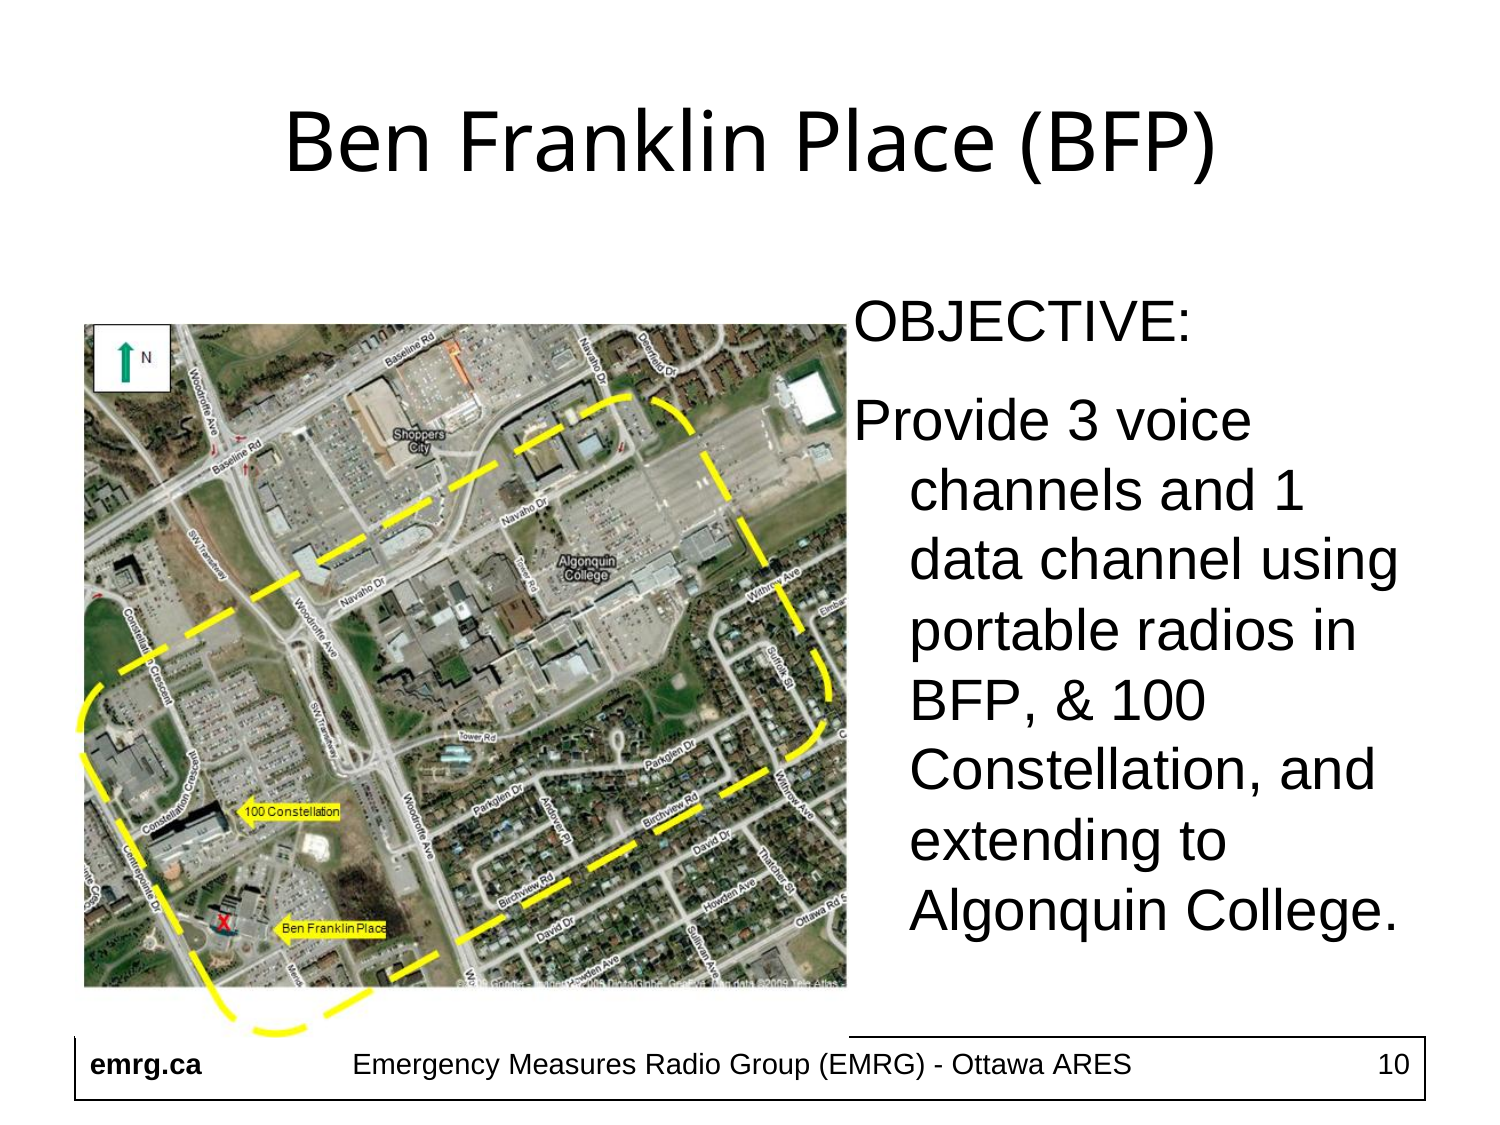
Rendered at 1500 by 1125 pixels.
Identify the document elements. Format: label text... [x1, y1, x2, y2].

text_box OBJECTIVE: Provide 3 voice channels and 1 data channel using portable radios in BFP, & 100 Constellation, and extending to Algonquin College. [838, 275, 1426, 1018]
text_box Emergency Measures Radio Group (EMRG) - Ottawa ARES [247, 1037, 1238, 1103]
picture [75, 323, 849, 1038]
title Ben Franklin Place (BFP) [75, 45, 1426, 233]
text_box <number> [1246, 1037, 1426, 1103]
